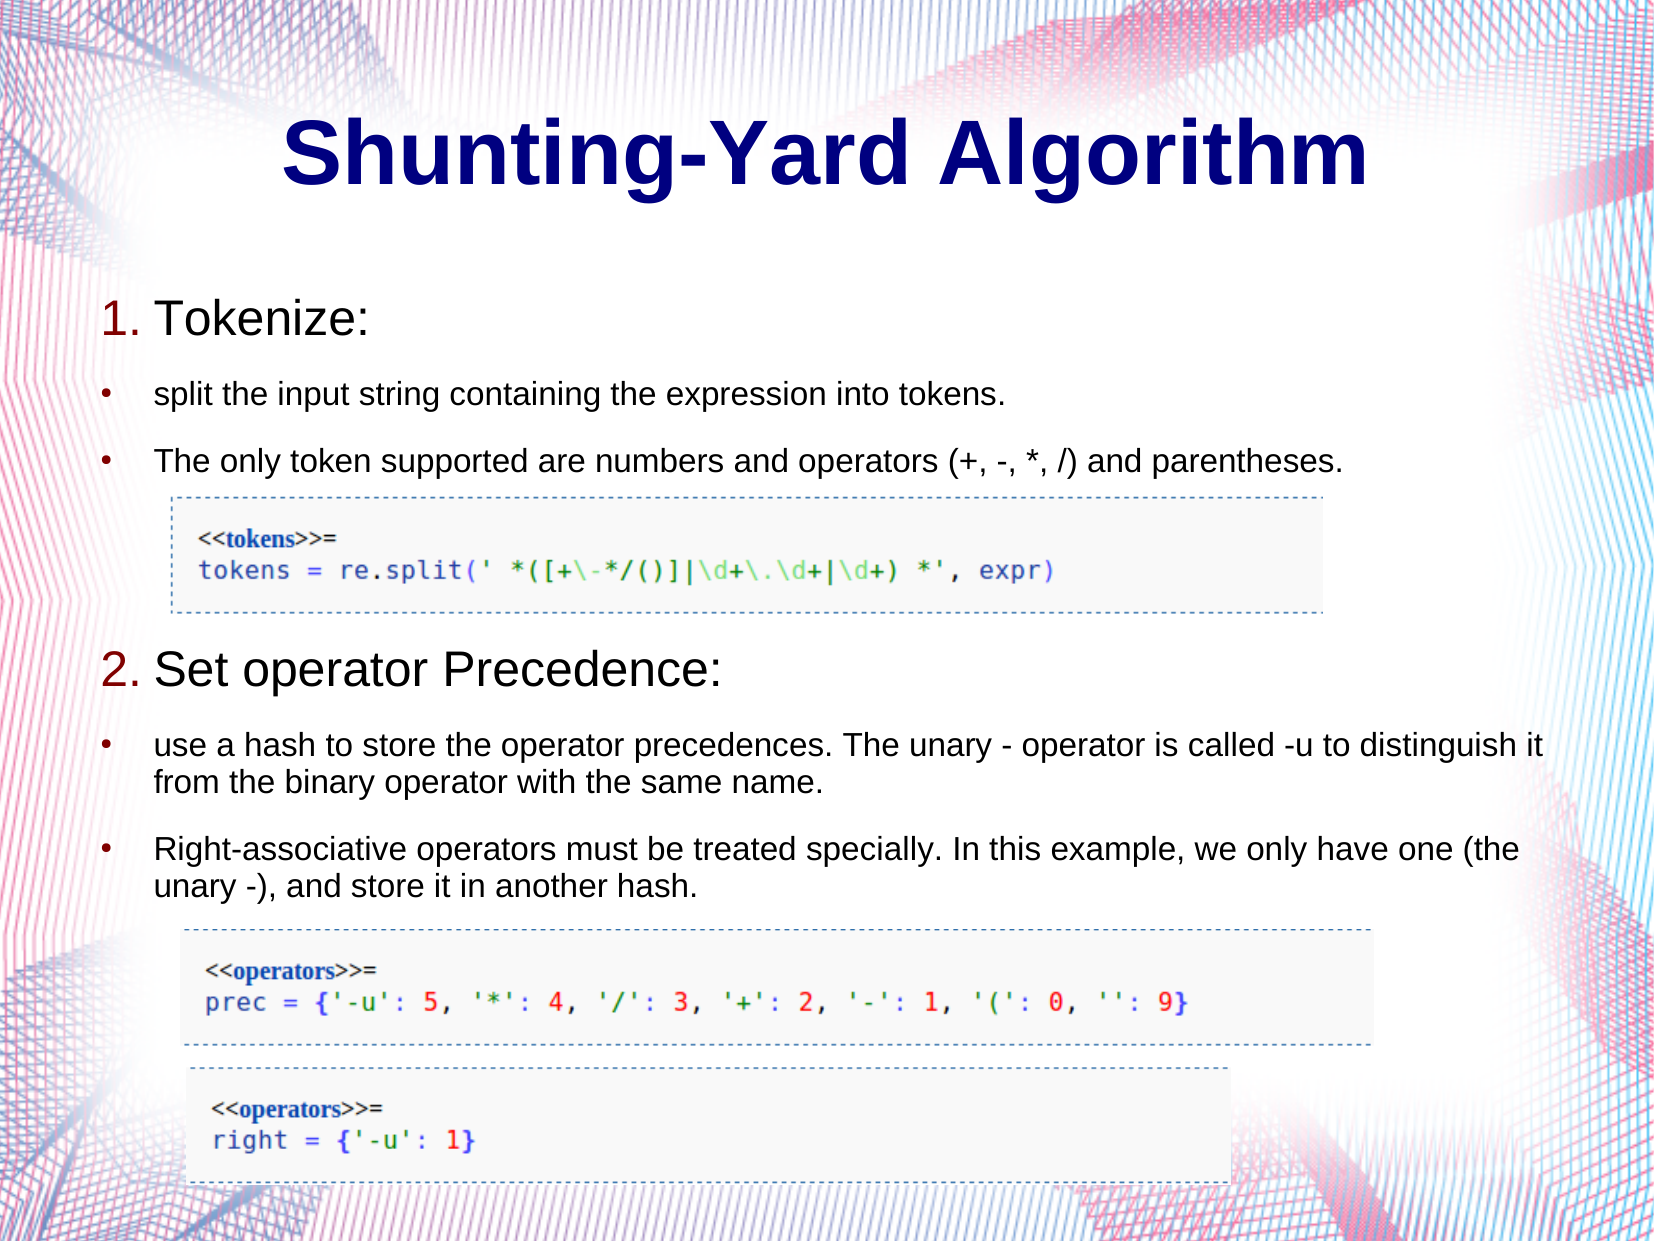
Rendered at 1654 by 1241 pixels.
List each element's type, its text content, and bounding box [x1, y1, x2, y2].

list Tokenize: split the input string containing the expression into tokens. The only token supported are numbers and operators (+, -, *, /) and parentheses. Set operator Precedence: use a hash to store the operator precedences. The unary - operator is called -u to distinguish it from the binary operator with the same name. Right-associative operators must be treated specially. In this example, we only have one (the unary -), and store it in another hash. [82, 290, 1571, 1010]
title Shunting-Yard Algorithm [82, 49, 1571, 257]
picture [0, 0, 1654, 1241]
